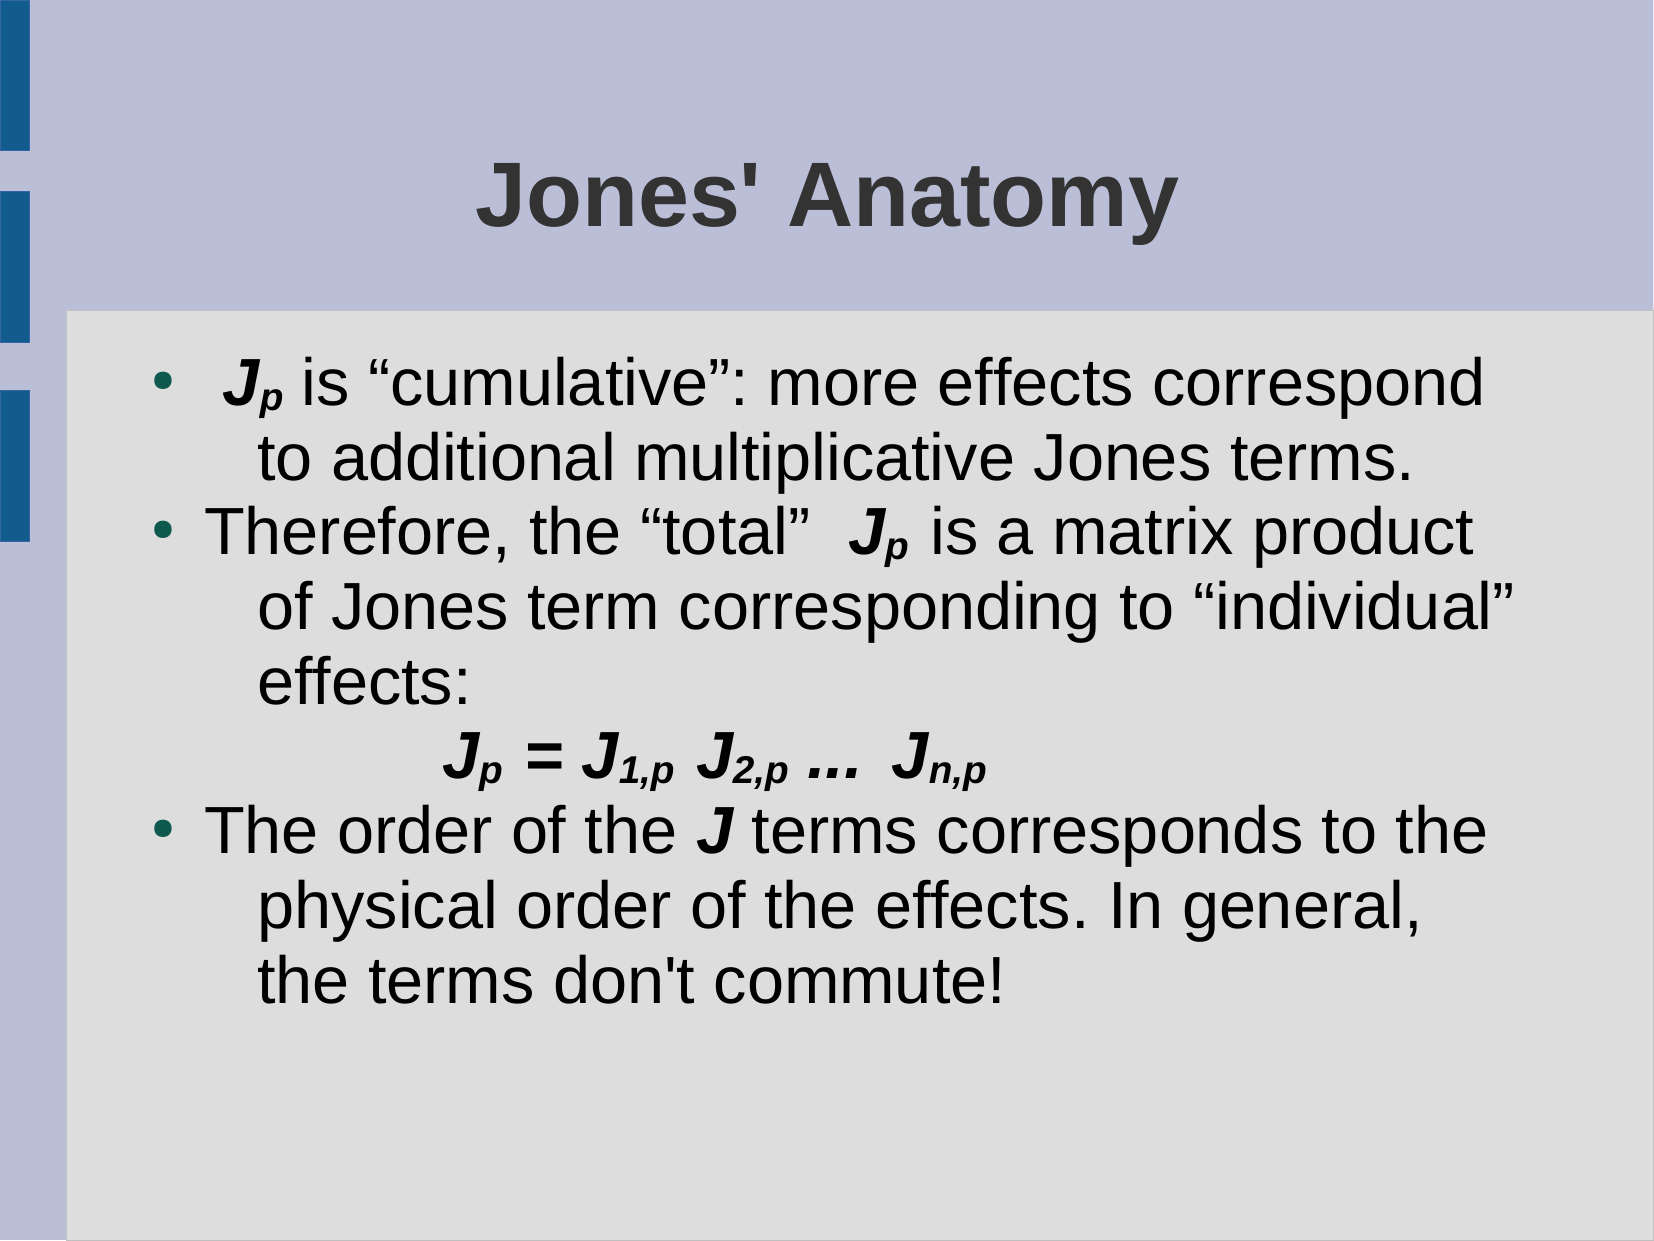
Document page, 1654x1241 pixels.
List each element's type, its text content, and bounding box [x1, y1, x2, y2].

list Jp is “cumulative”: more effects correspond to additional multiplicative Jones terms. Therefore, the “total” Jp is a matrix product of Jones term corresponding to “individual” effects: Jp = J1,p J2,p ... Jn,p The order of the J terms corresponds to the physical order of the effects. In general, the terms don't commute! [115, 344, 1528, 1127]
title Jones' Anatomy [121, 91, 1534, 299]
